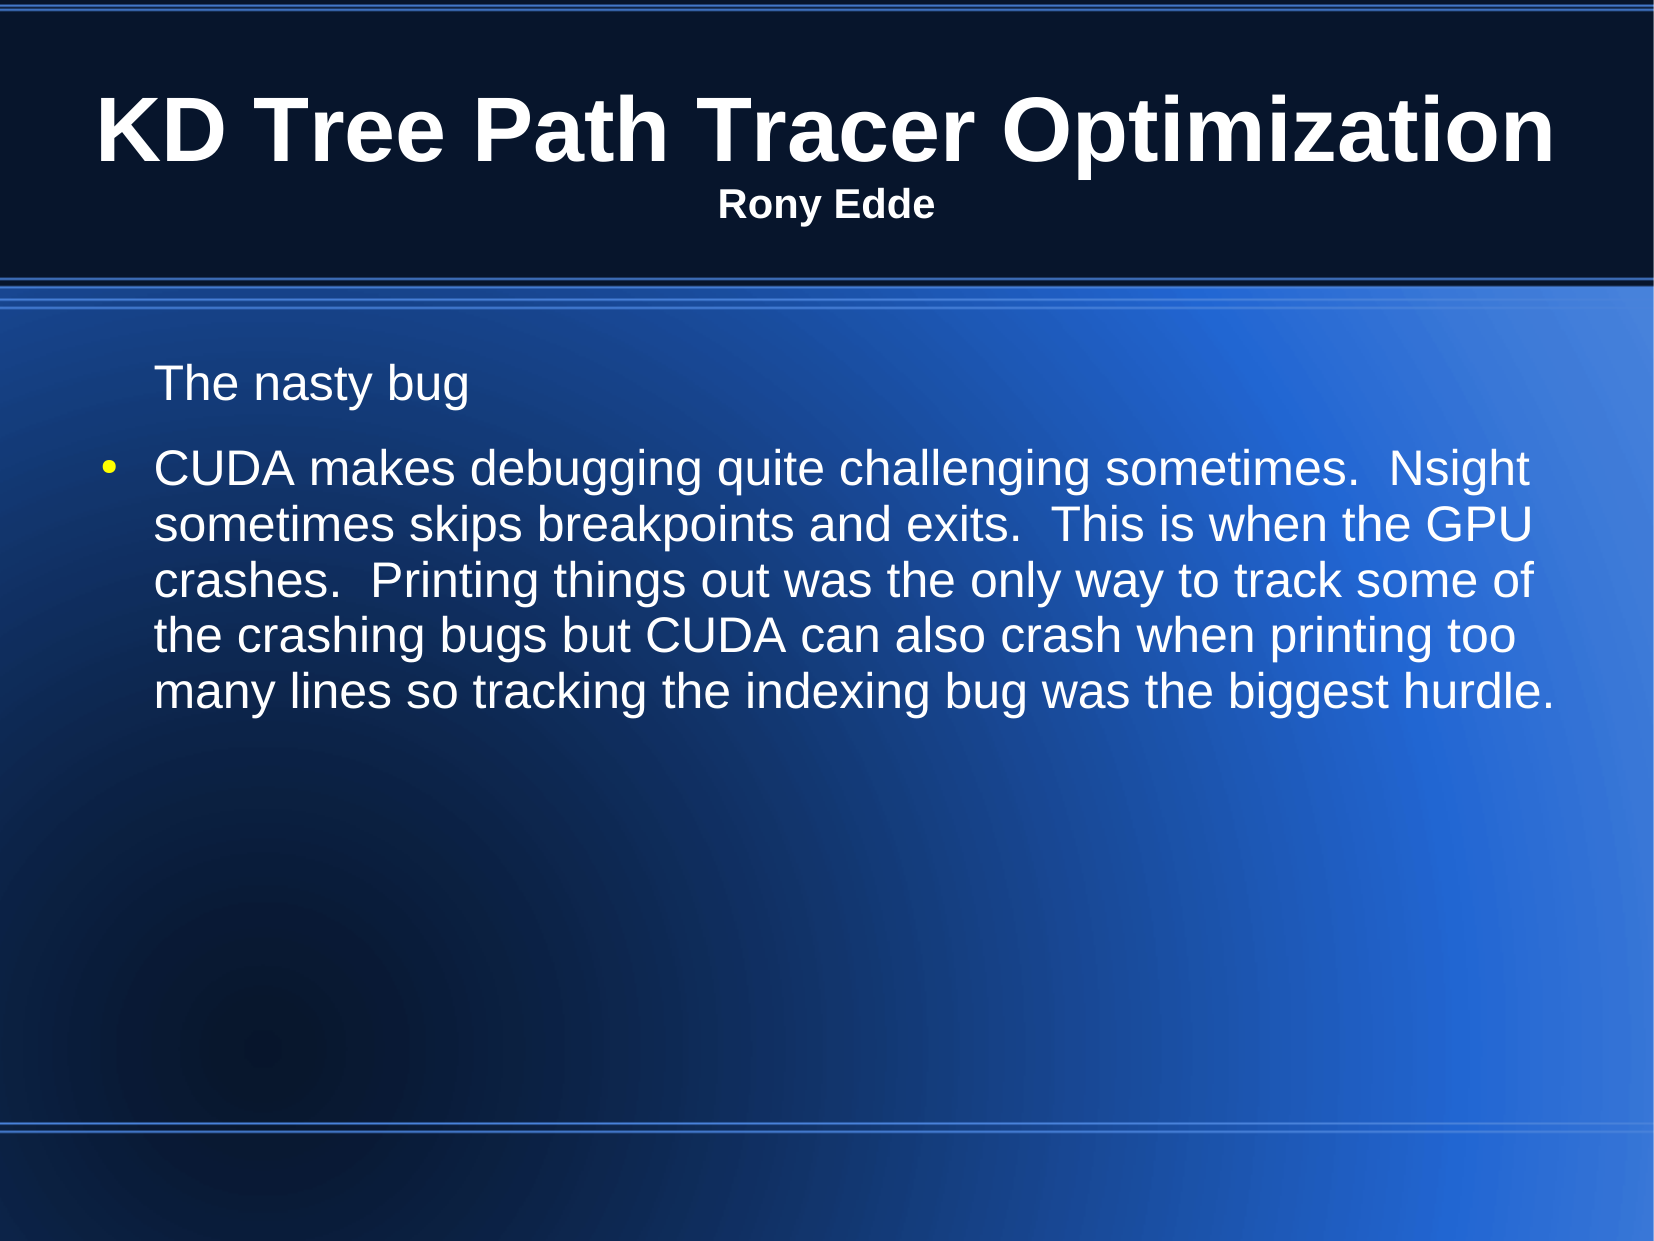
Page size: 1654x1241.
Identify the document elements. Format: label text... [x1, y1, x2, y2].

title KD Tree Path Tracer Optimization Rony Edde [82, 56, 1571, 250]
picture [0, 0, 1654, 1241]
list The nasty bug CUDA makes debugging quite challenging sometimes. Nsight sometimes skips breakpoints and exits. This is when the GPU crashes. Printing things out was the only way to track some of the crashing bugs but CUDA can also crash when printing too many lines so tracking the indexing bug was the biggest hurdle. [82, 355, 1571, 1058]
